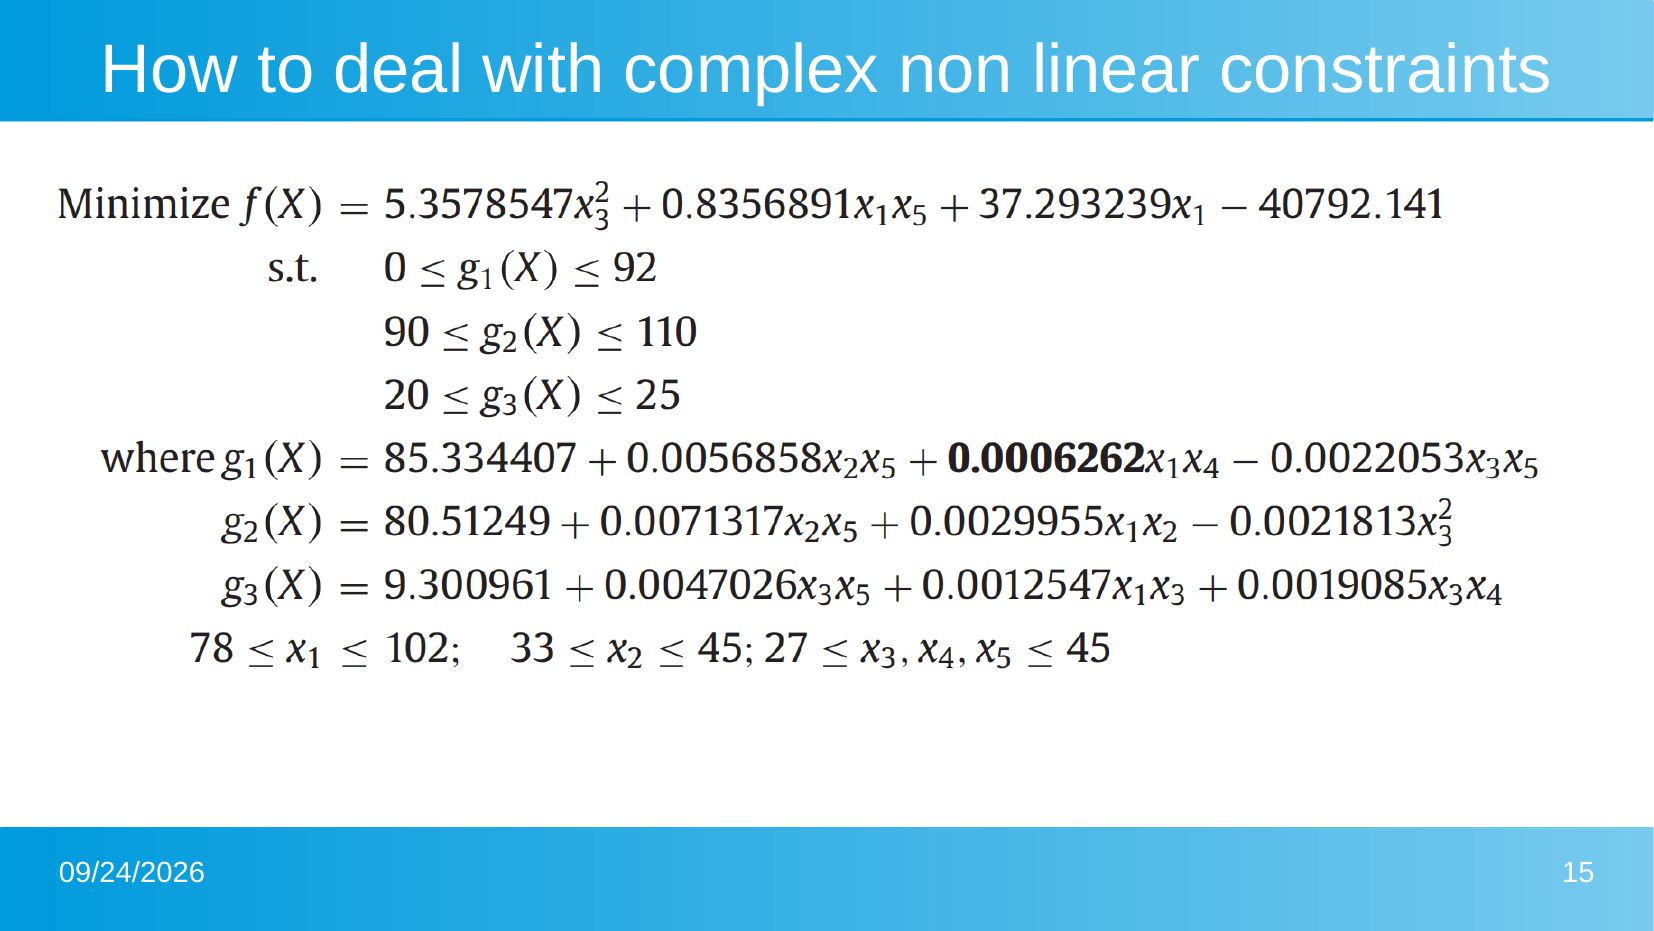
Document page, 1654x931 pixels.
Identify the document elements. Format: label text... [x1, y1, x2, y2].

picture [34, 149, 1607, 676]
title How to deal with complex non linear constraints [59, 29, 1595, 108]
